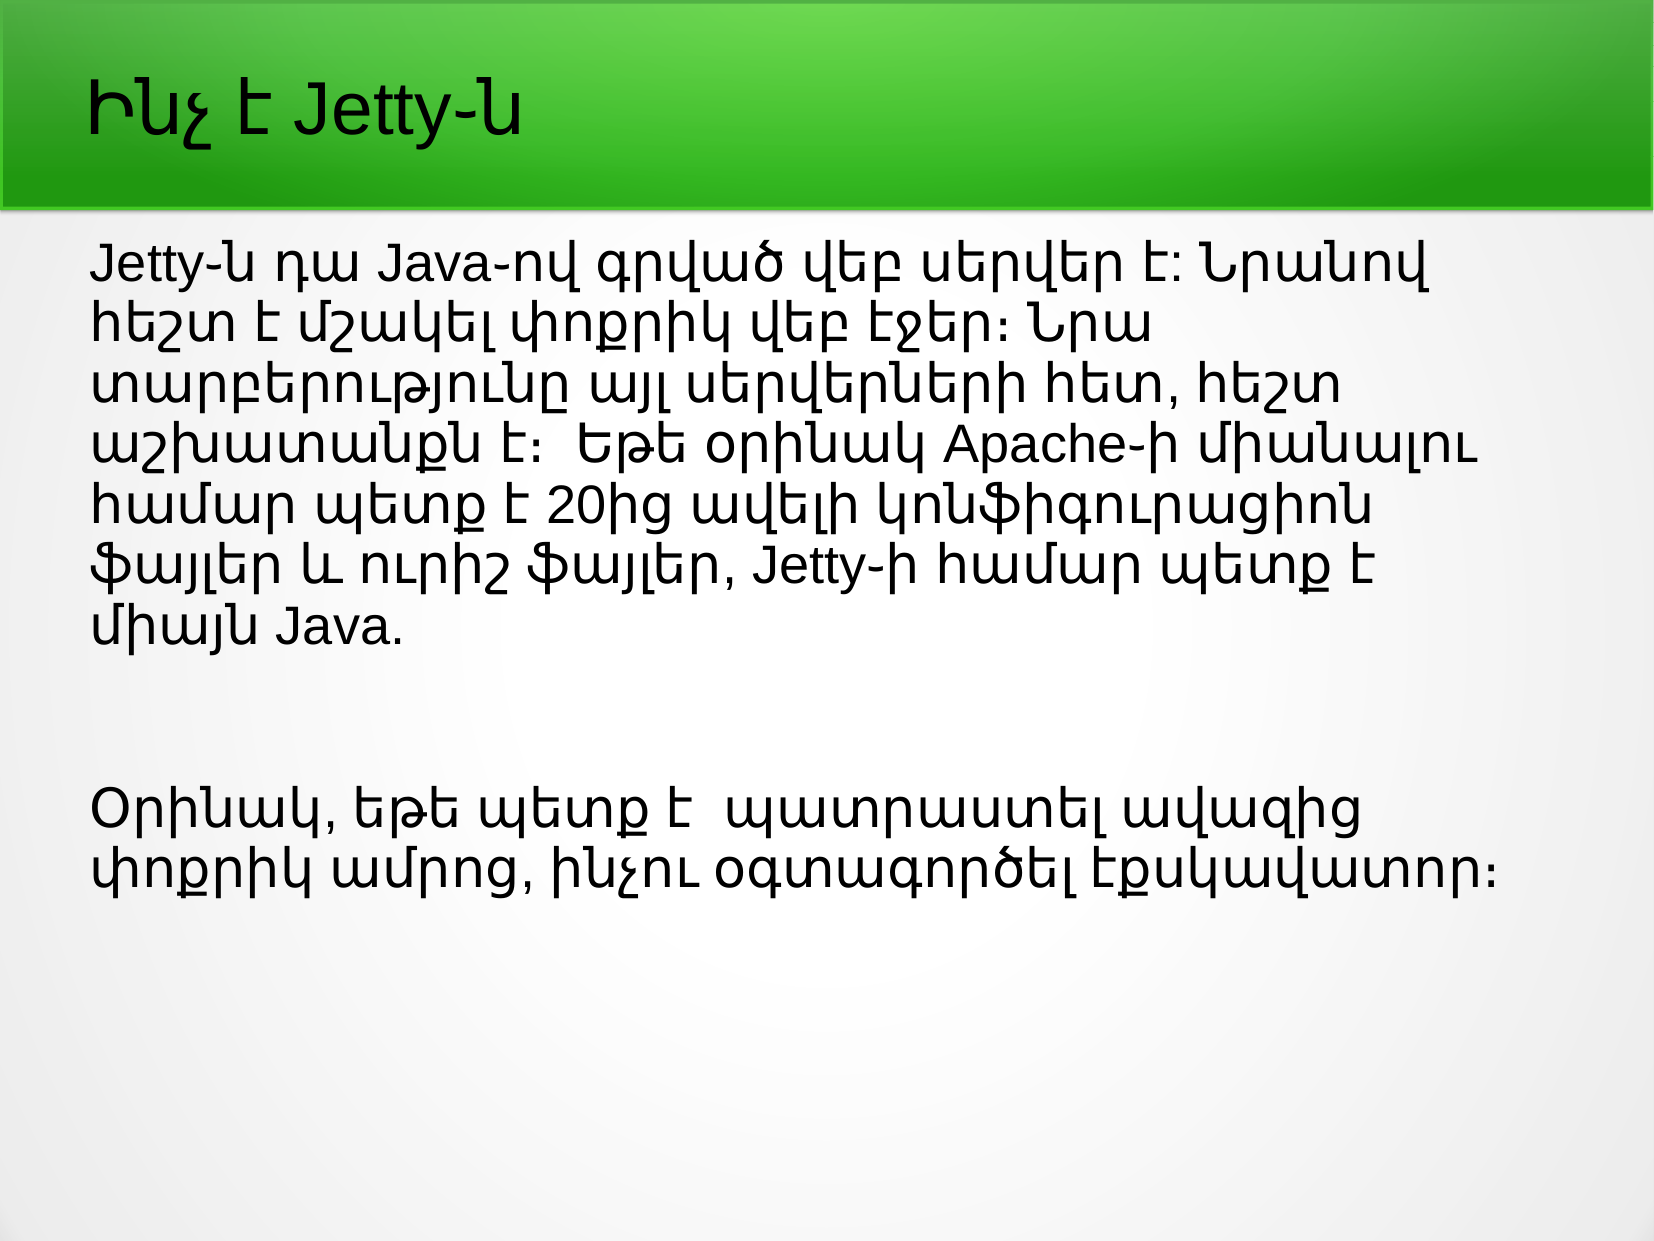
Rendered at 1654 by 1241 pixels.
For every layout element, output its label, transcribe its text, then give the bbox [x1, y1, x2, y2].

title Ինչ է Jetty֊ն [84, 4, 1573, 212]
text_box Jetty֊ն դա Java֊ով գրված վեբ սերվեր է: Նրանով հեշտ է մշակել փոքրիկ վեբ էջեր։ Նրա տարբերությունը այլ սերվերների հետ, հեշտ աշխատանքն է։ Եթե օրինակ Apache֊ի միանալու համար պետք է 20ից ավելի կոնֆիգուրացիոն ֆայլեր և ուրիշ ֆայլեր, Jetty֊ի համար պետք է միայն Java. Օրինակ, եթե պետք է պատրաստել ավազից փոքրիկ ամրոց, ինչու օգտագործել էքսկավատոր։ [75, 225, 1576, 1156]
